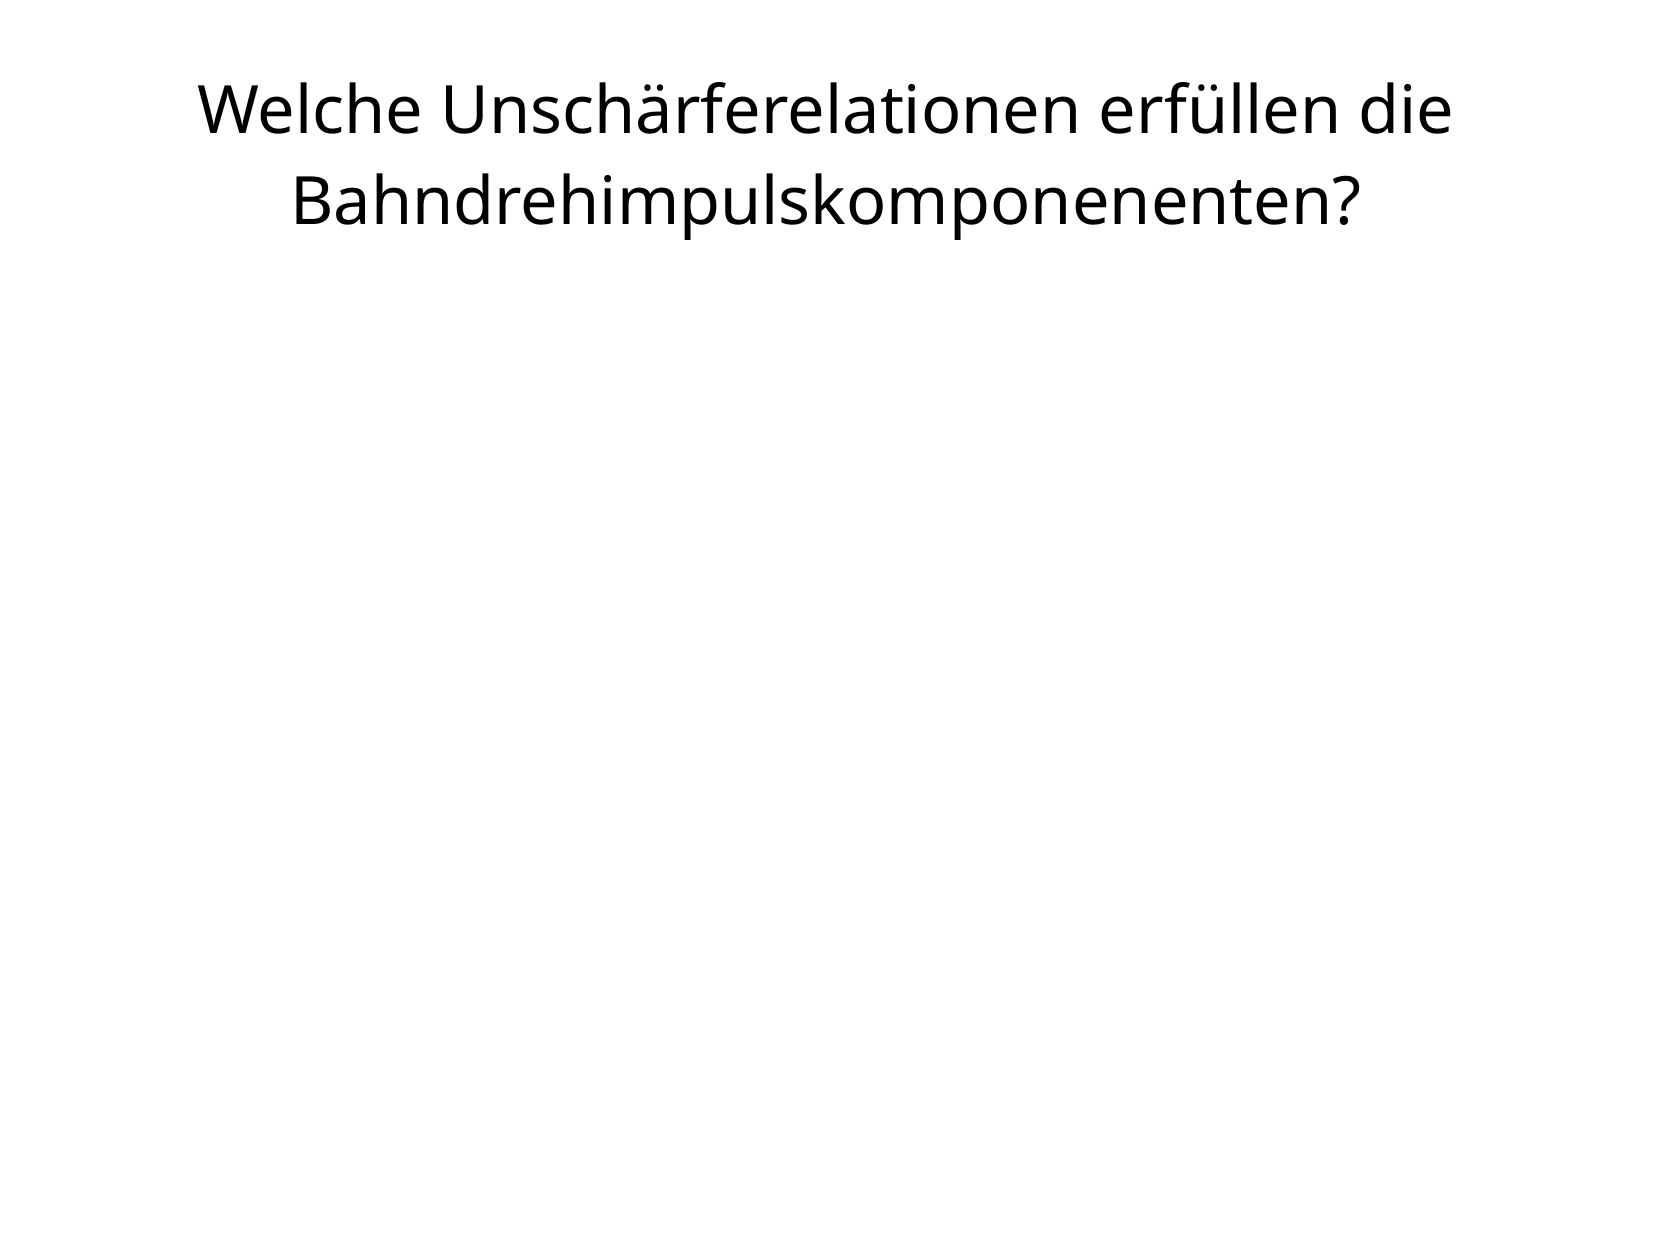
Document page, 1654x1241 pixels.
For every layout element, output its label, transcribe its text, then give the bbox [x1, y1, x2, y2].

title Welche Unschärferelationen erfüllen die Bahndrehimpulskomponenenten? [82, 49, 1571, 257]
